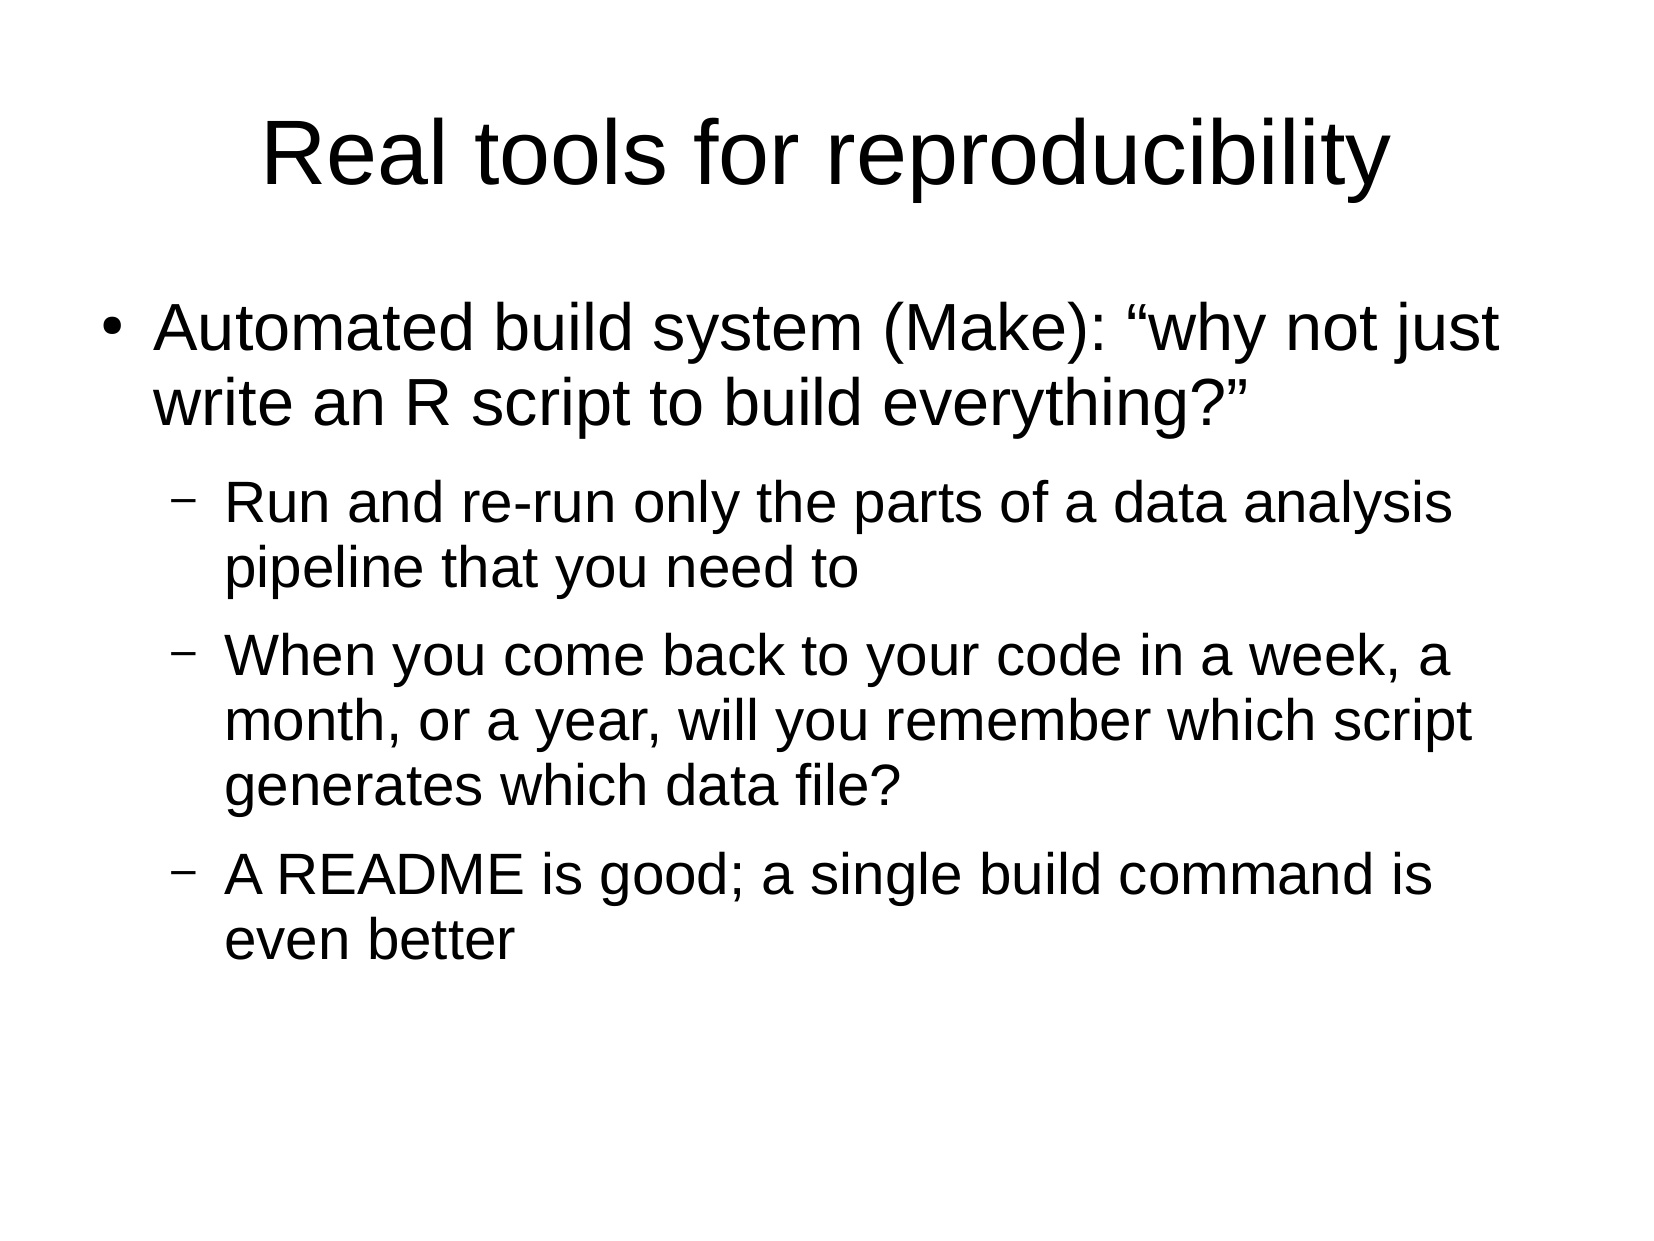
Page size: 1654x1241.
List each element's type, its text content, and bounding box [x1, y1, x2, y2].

list Automated build system (Make): “why not just write an R script to build everything?” Run and re-run only the parts of a data analysis pipeline that you need to When you come back to your code in a week, a month, or a year, will you remember which script generates which data file? A README is good; a single build command is even better [82, 290, 1571, 1010]
title Real tools for reproducibility [82, 49, 1571, 257]
